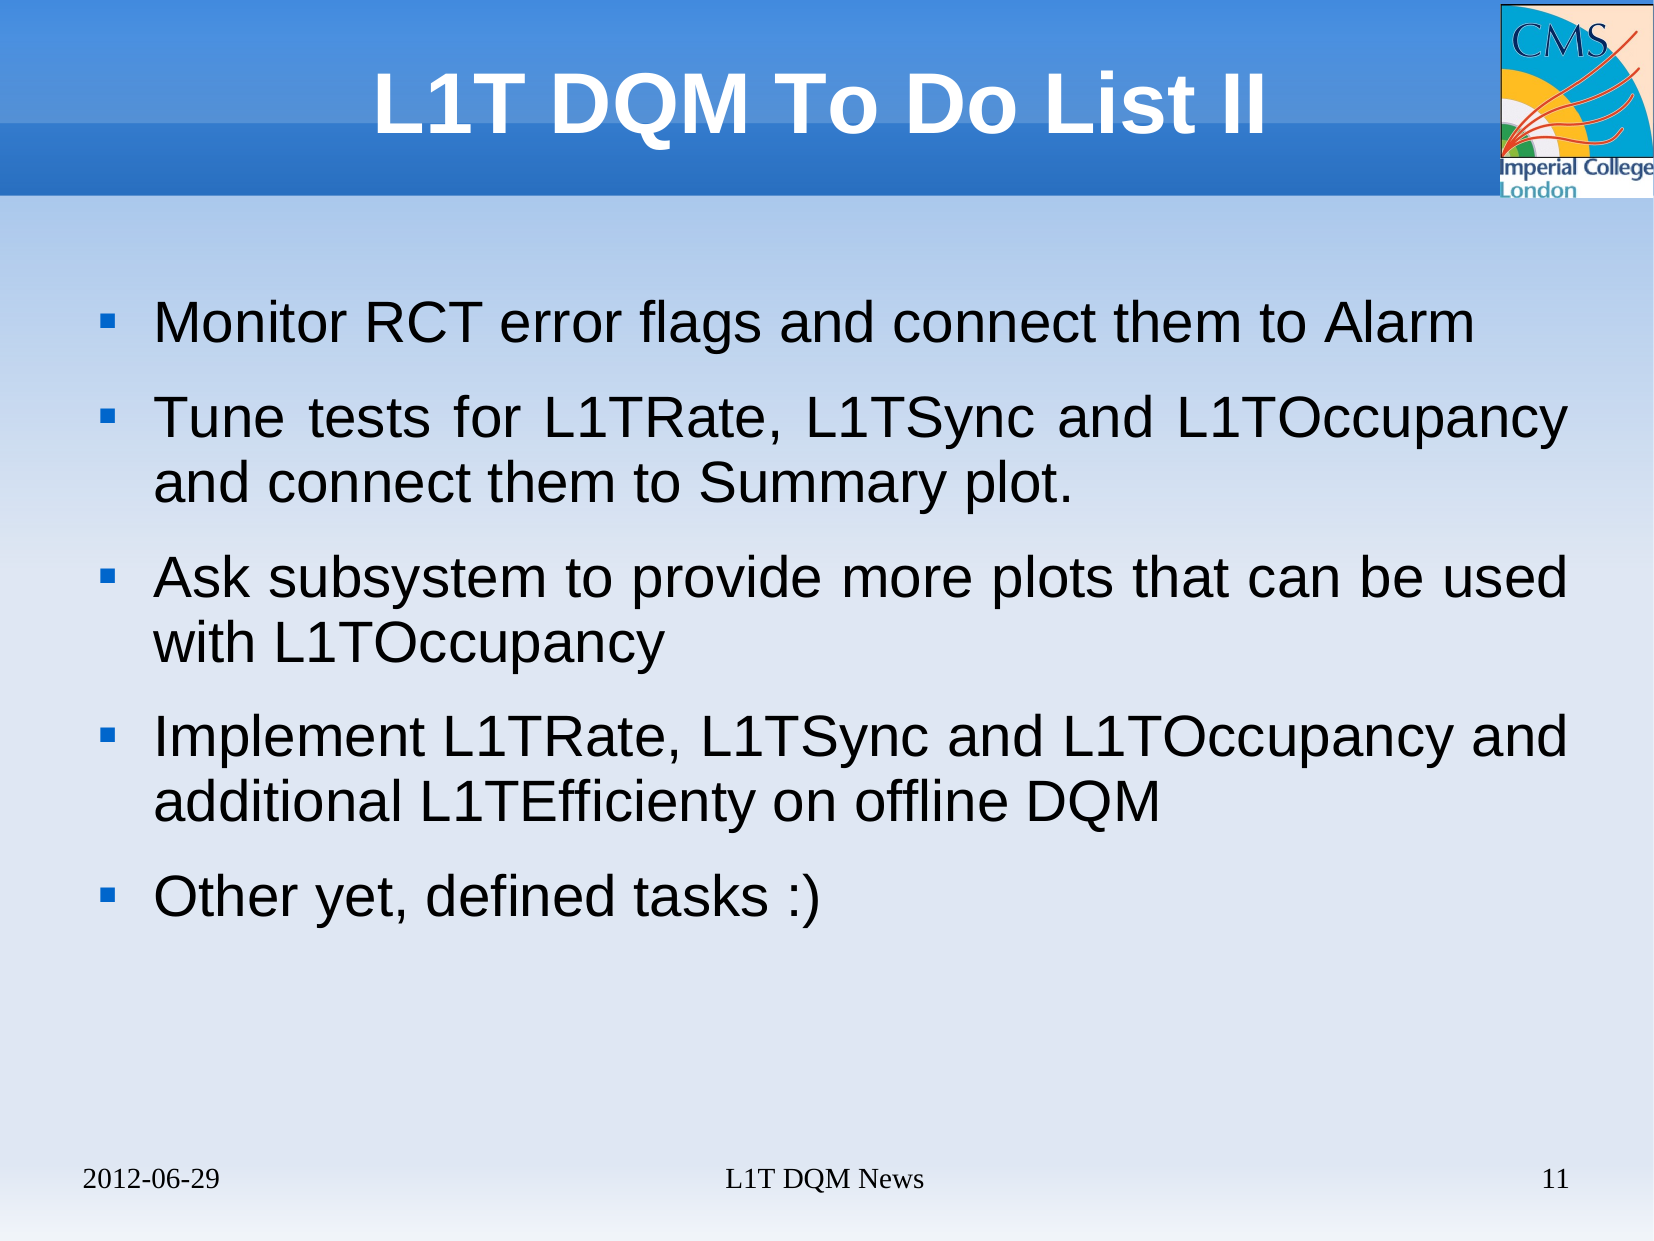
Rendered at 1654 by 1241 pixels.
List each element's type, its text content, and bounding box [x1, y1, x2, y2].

picture [0, 0, 1654, 1241]
list Monitor RCT error flags and connect them to Alarm Tune tests for L1TRate, L1TSync and L1TOccupancy and connect them to Summary plot. Ask subsystem to provide more plots that can be used with L1TOccupancy Implement L1TRate, L1TSync and L1TOccupancy and additional L1TEfficienty on offline DQM Other yet, defined tasks :) [82, 290, 1571, 1109]
title L1T DQM To Do List II [76, 0, 1565, 208]
